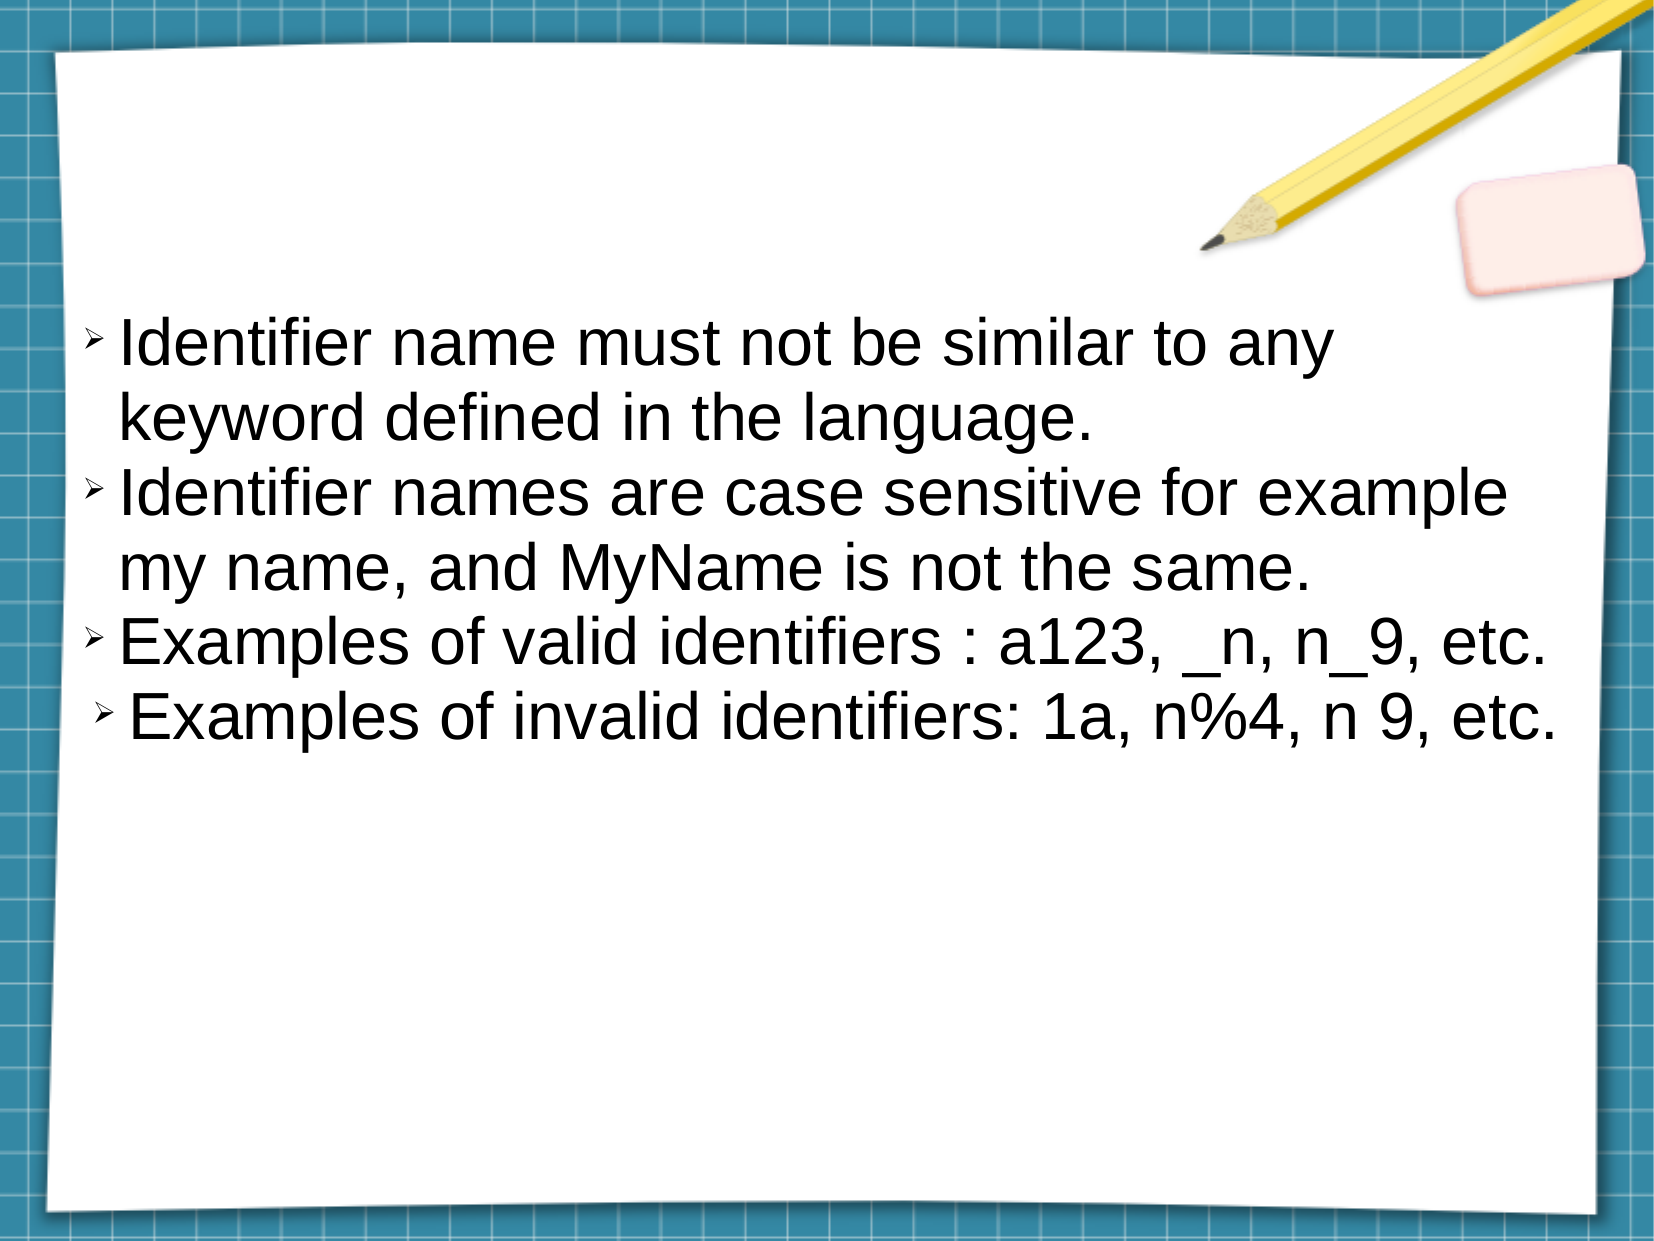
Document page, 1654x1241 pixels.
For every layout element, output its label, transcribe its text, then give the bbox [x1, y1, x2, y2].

picture [0, 0, 1654, 1241]
subtitle Identifier name must not be similar to any keyword defined in the language. Identifier names are case sensitive for example my name, and MyName is not the same. Examples of valid identifiers : a123, _n, n_9, etc. Examples of invalid identifiers: 1a, n%4, n 9, etc. [82, 49, 1571, 1010]
